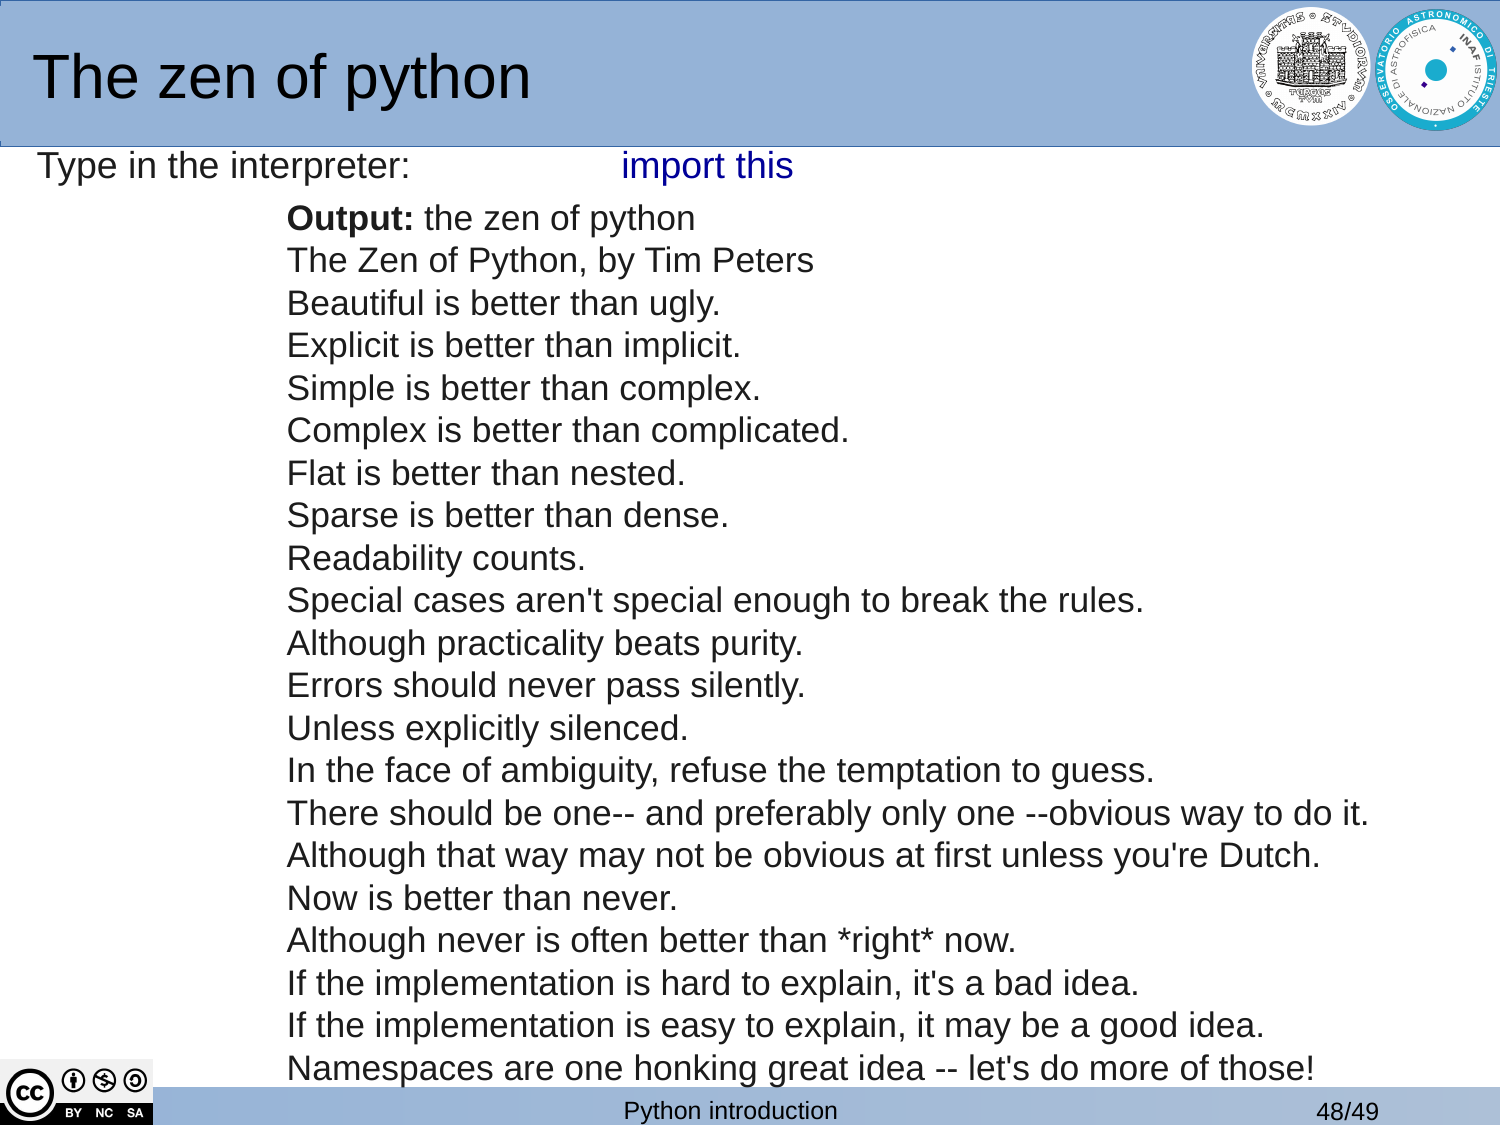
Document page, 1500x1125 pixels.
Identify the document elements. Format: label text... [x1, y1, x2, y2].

picture [1252, 0, 1500, 156]
text_box The zen of python [0, 5, 1243, 141]
list Output: the zen of python The Zen of Python, by Tim Peters Beautiful is better than ugly. Explicit is better than implicit. Simple is better than complex. Complex is better than complicated. Flat is better than nested. Sparse is better than dense. Readability counts. Special cases aren't special enough to break the rules. Although practicality beats purity. Errors should never pass silently. Unless explicitly silenced. In the face of ambiguity, refuse the temptation to guess. There should be one-- and preferably only one --obvious way to do it. Although that way may not be obvious at first unless you're Dutch. Now is better than never. Although never is often better than *right* now. If the implementation is hard to explain, it's a bad idea. If the implementation is easy to explain, it may be a good idea. Namespaces are one honking great idea -- let's do more of those! [271, 187, 1500, 1114]
list Type in the interpreter: import this [21, 132, 1455, 1070]
picture [0, 1059, 153, 1125]
